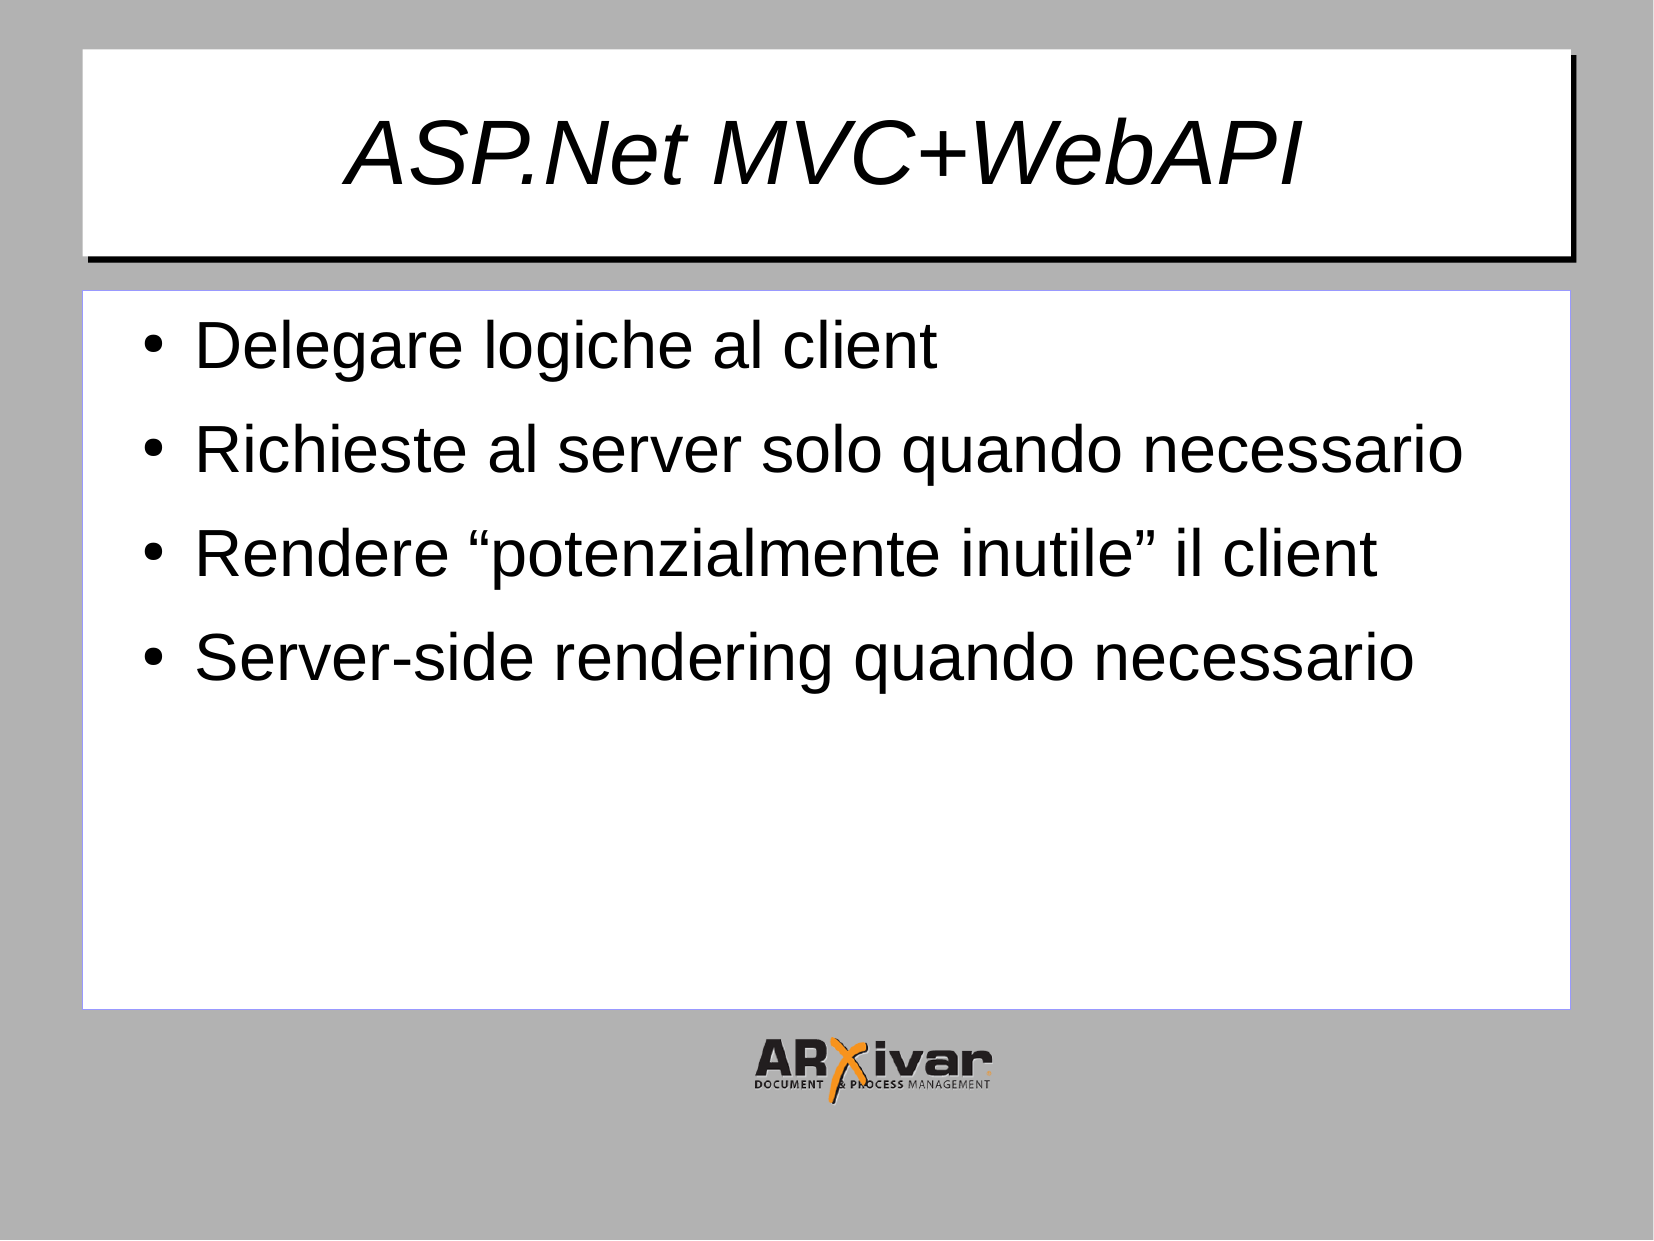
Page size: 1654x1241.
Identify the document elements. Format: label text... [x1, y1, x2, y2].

title ASP.Net MVC+WebAPI [82, 49, 1571, 257]
list Delegare logiche al client Richieste al server solo quando necessario Rendere “potenzialmente inutile” il client Server-side rendering quando necessario [82, 290, 1571, 1010]
picture [755, 1031, 993, 1111]
